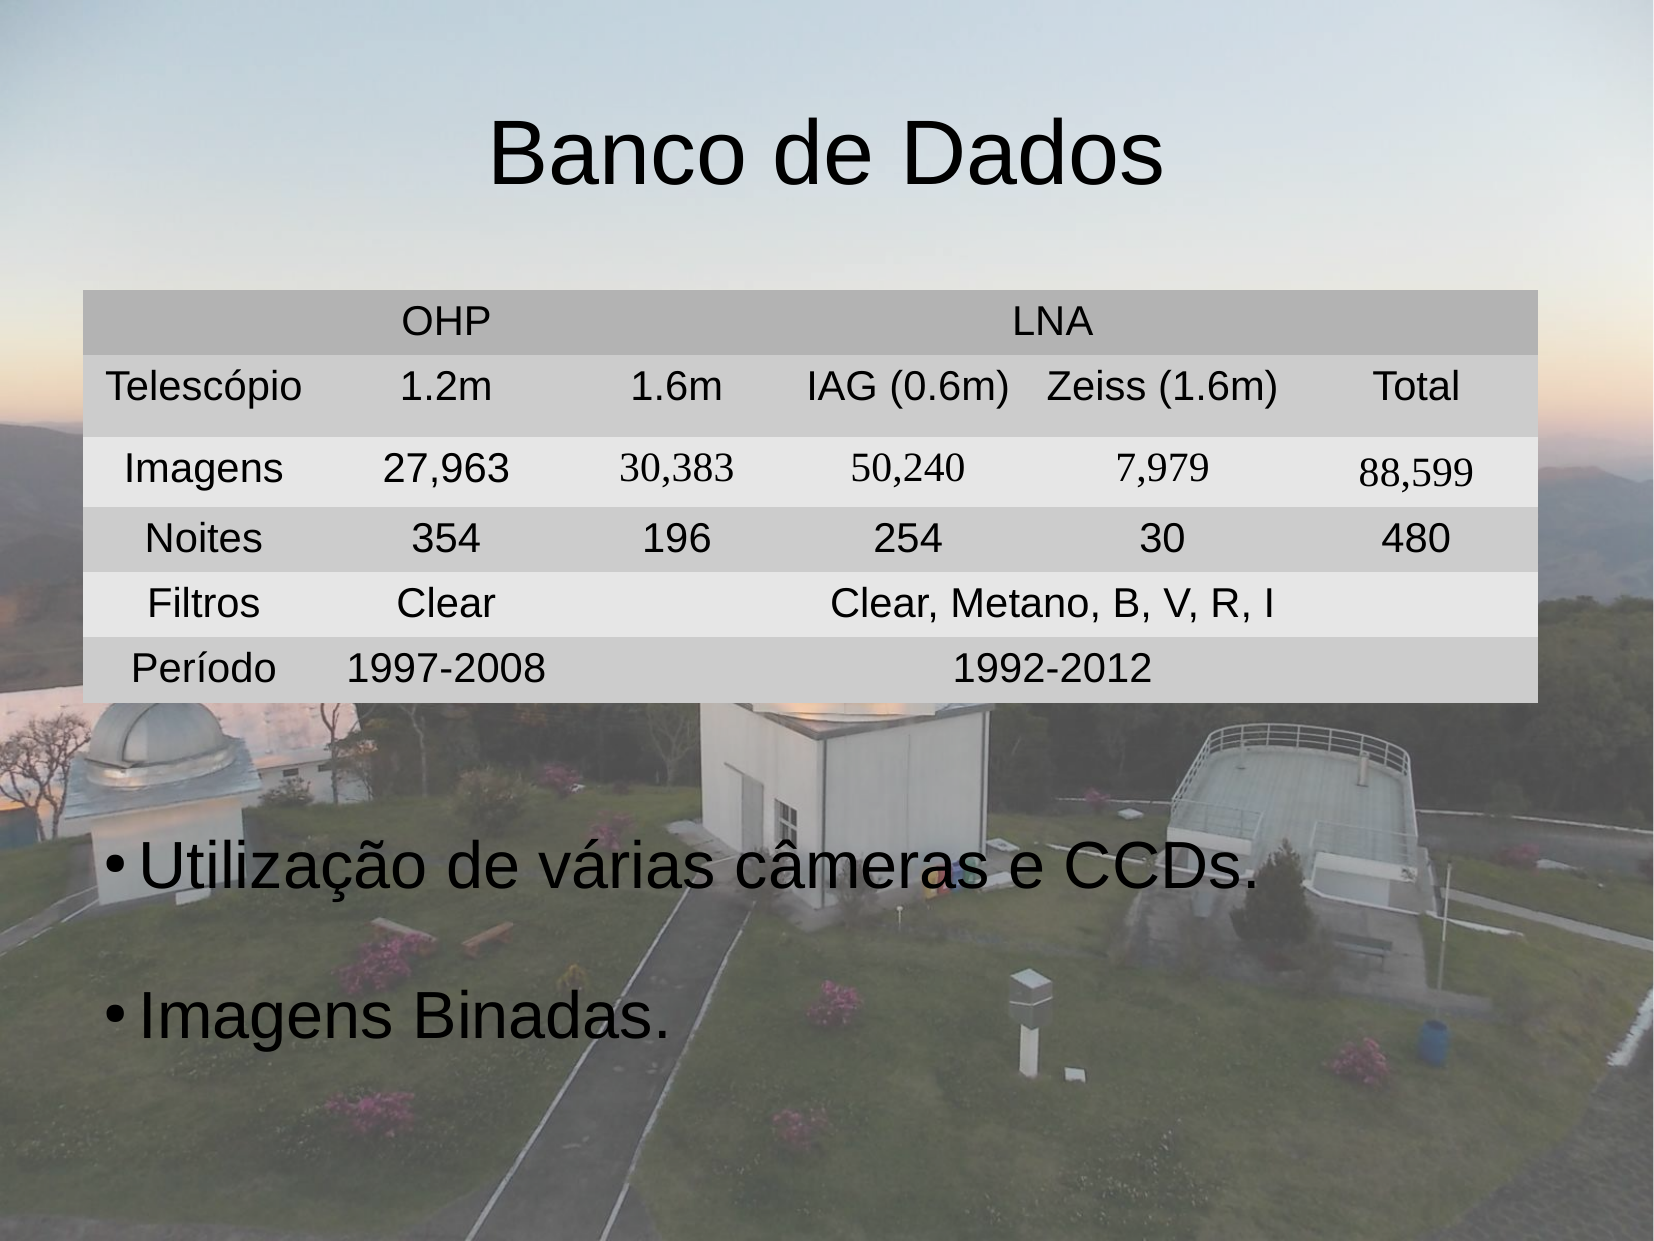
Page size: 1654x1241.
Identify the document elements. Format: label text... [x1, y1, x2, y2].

table_cell Zeiss (1.6m) [1030, 355, 1295, 437]
table_cell 196 [568, 507, 786, 572]
table_cell Imagens [83, 437, 325, 507]
table_header LNA [568, 290, 1538, 355]
table_header [83, 290, 325, 355]
table_cell 7,979 [1030, 437, 1295, 507]
table_cell Período [83, 637, 325, 703]
text_box Utilização de várias câmeras e CCDs. Imagens Binadas. [88, 820, 1524, 1060]
table_cell 30,383 [568, 437, 786, 507]
table_cell 1.6m [568, 355, 786, 437]
table_cell 480 [1295, 507, 1538, 572]
table_cell 27,963 [325, 437, 568, 507]
table_cell IAG (0.6m) [786, 355, 1030, 437]
table_cell Total [1295, 355, 1538, 437]
title Banco de Dados [82, 49, 1571, 257]
table_cell Clear [325, 572, 568, 637]
table_cell 354 [325, 507, 568, 572]
table_cell 50,240 [786, 437, 1030, 507]
table_cell Noites [83, 507, 325, 572]
table_header OHP [325, 290, 568, 355]
picture [0, 0, 1654, 1241]
table_cell 1.2m [325, 355, 568, 437]
table_cell Telescópio [83, 355, 325, 437]
table_cell 88,599 [1295, 437, 1538, 507]
table_cell Filtros [83, 572, 325, 637]
table_cell Clear, Metano, B, V, R, I [568, 572, 1538, 637]
table_cell 1997-2008 [325, 637, 568, 703]
table_cell 1992-2012 [568, 637, 1538, 703]
table_cell 30 [1030, 507, 1295, 572]
table_cell 254 [786, 507, 1030, 572]
